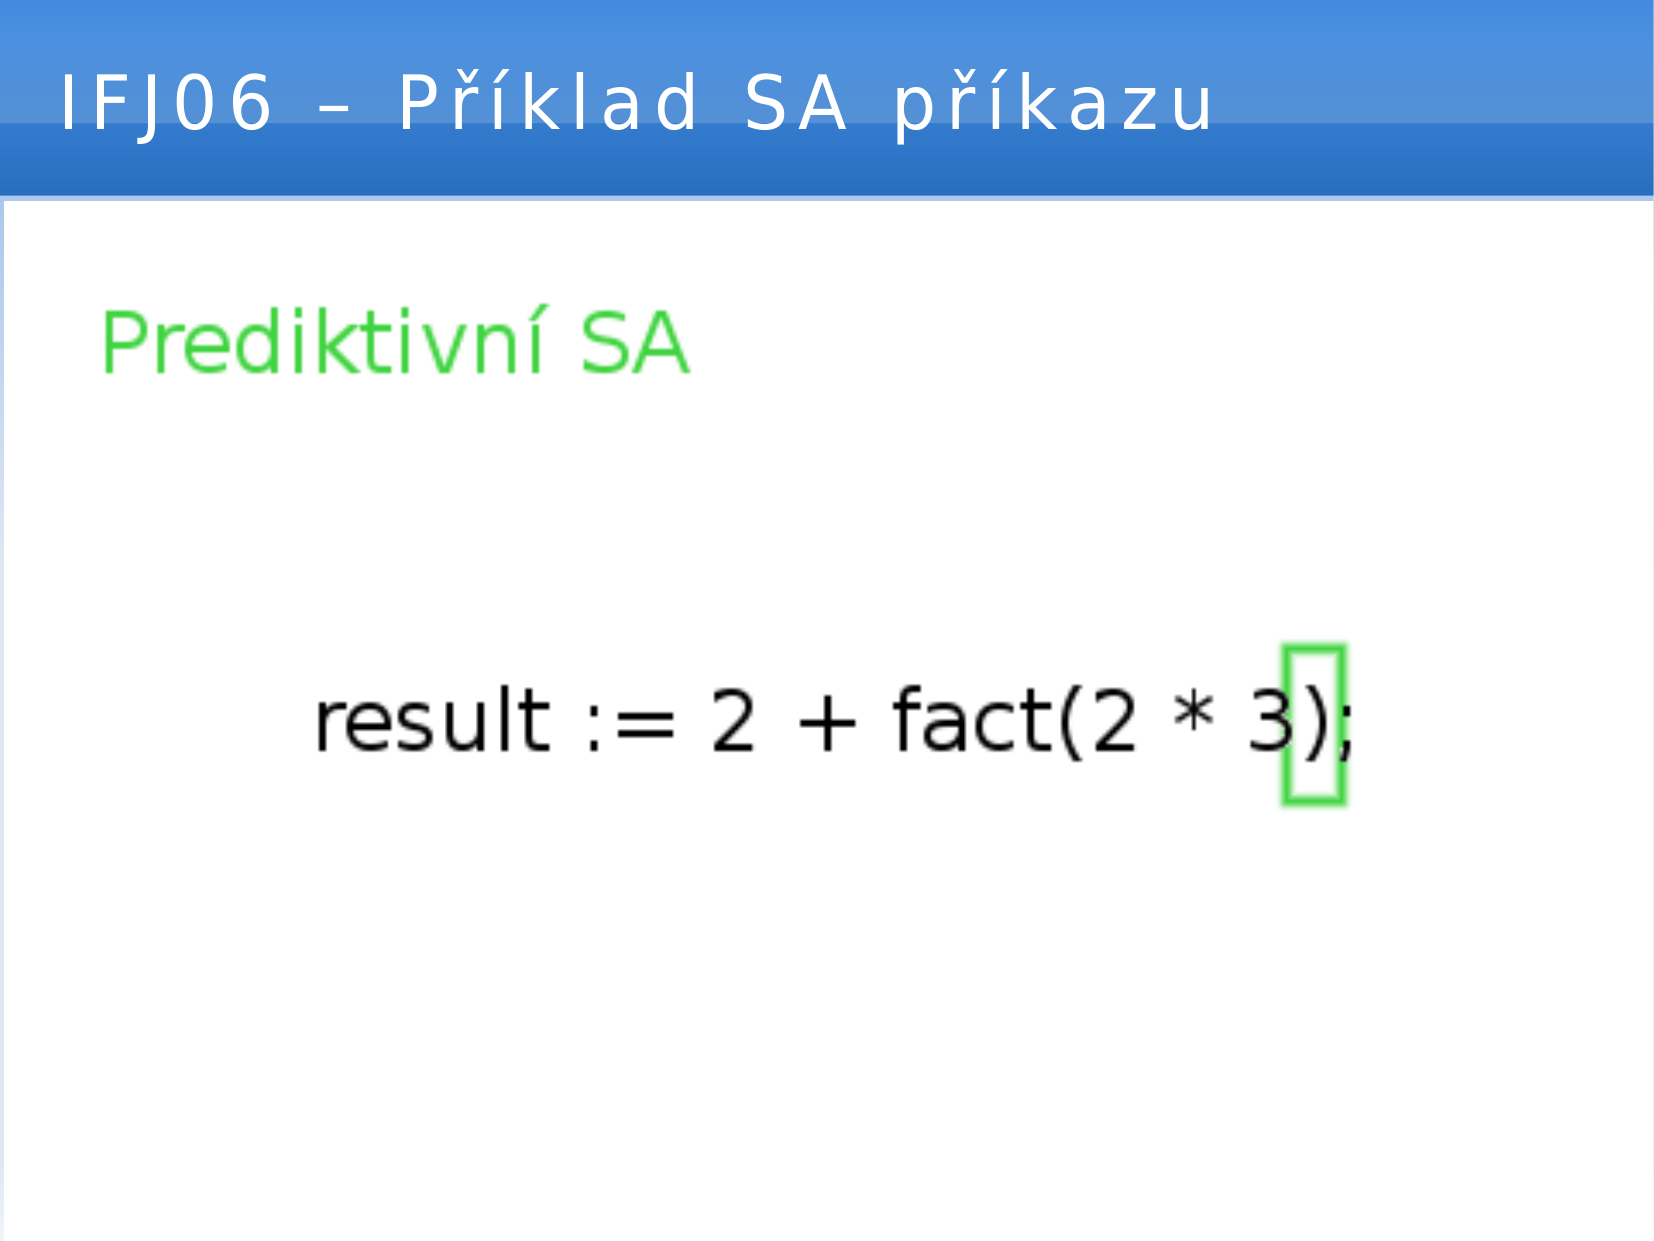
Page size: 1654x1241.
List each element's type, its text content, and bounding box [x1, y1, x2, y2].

title IFJ06 – Příklad SA příkazu [59, 29, 1270, 178]
picture [0, 0, 1654, 1241]
